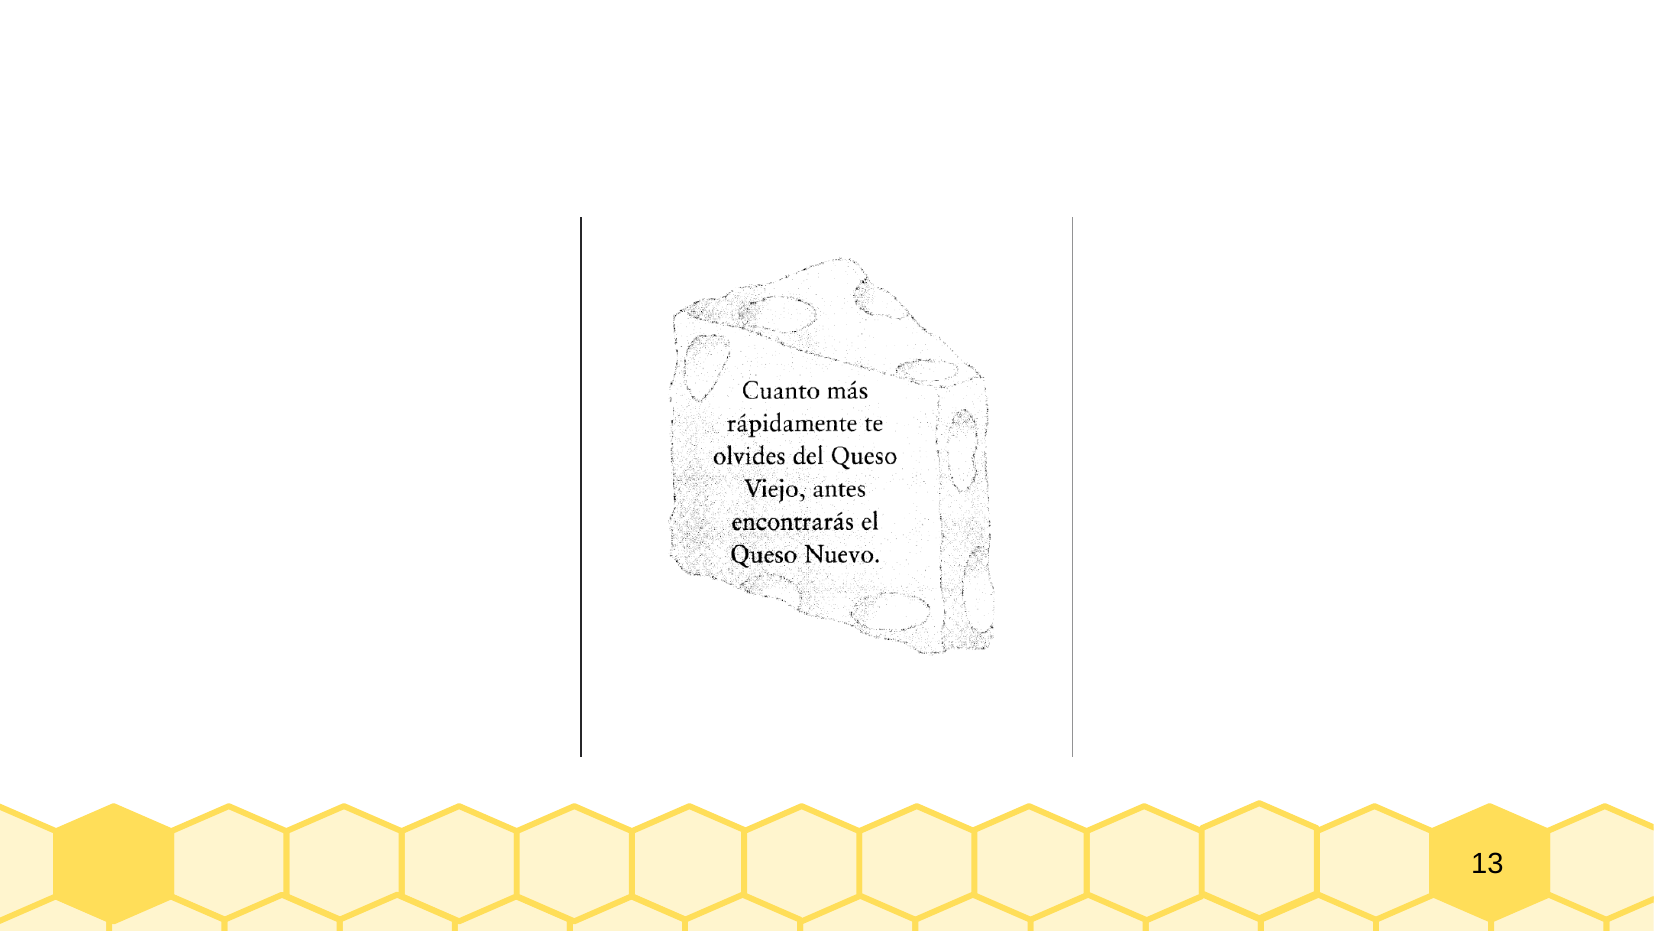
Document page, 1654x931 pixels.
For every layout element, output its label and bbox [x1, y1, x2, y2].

picture [580, 217, 1073, 758]
